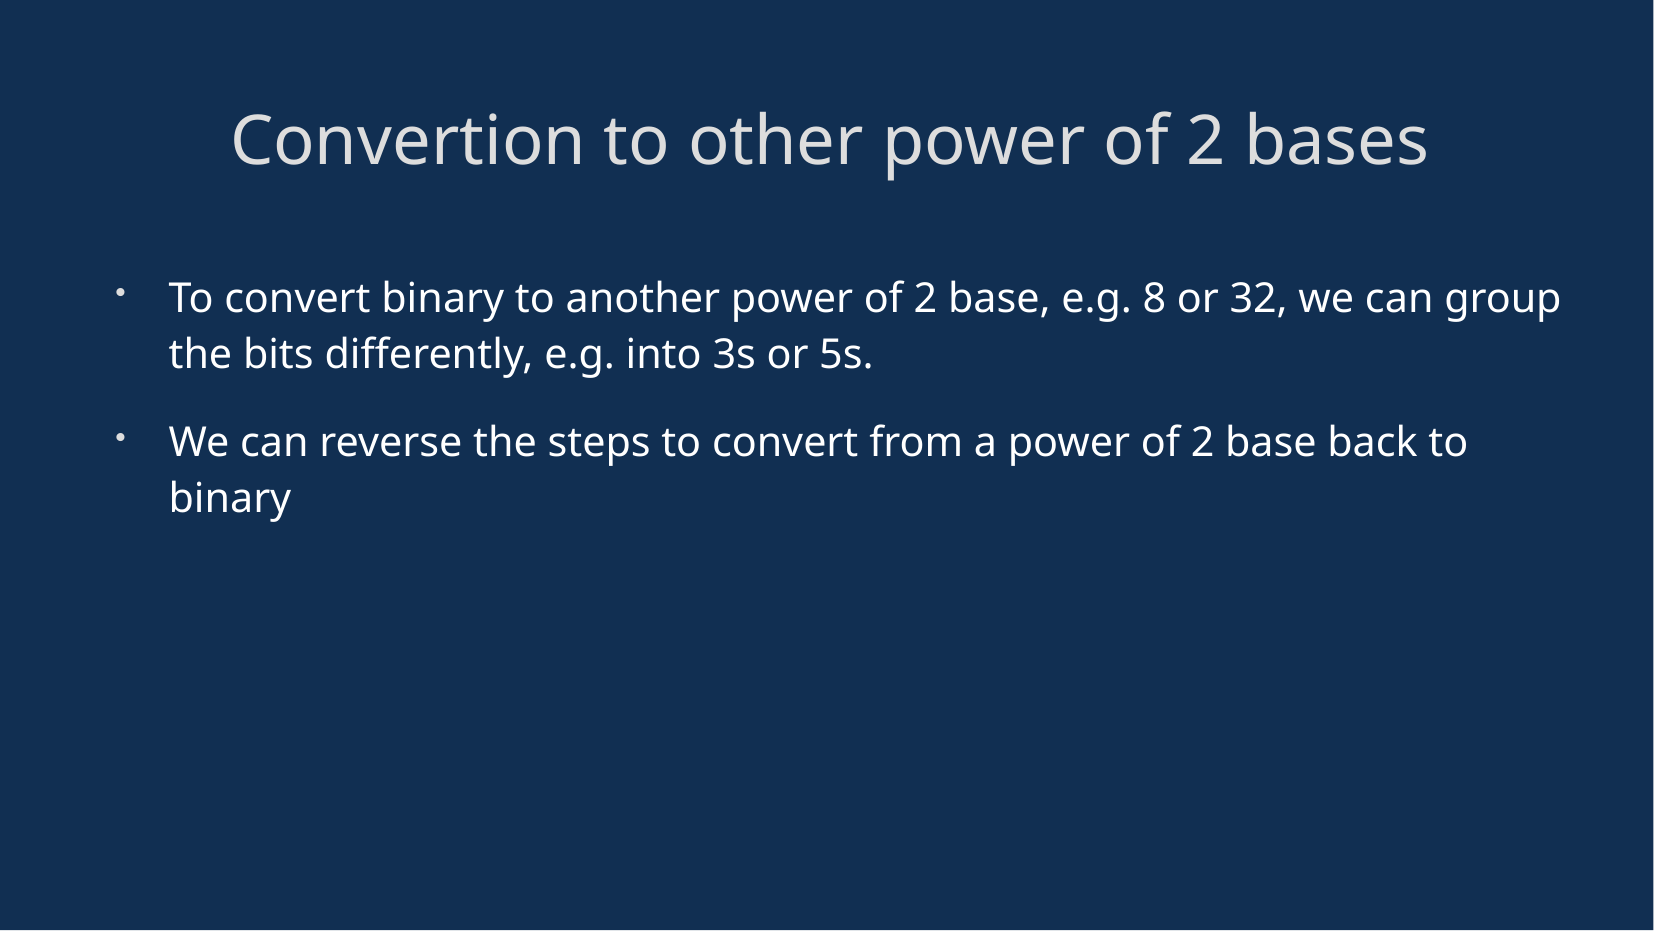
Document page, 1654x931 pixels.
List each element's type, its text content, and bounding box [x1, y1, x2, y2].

list To convert binary to another power of 2 base, e.g. 8 or 32, we can group the bits differently, e.g. into 3s or 5s. We can reverse the steps to convert from a power of 2 base back to binary [97, 268, 1563, 806]
title Convertion to other power of 2 bases [97, 56, 1563, 220]
